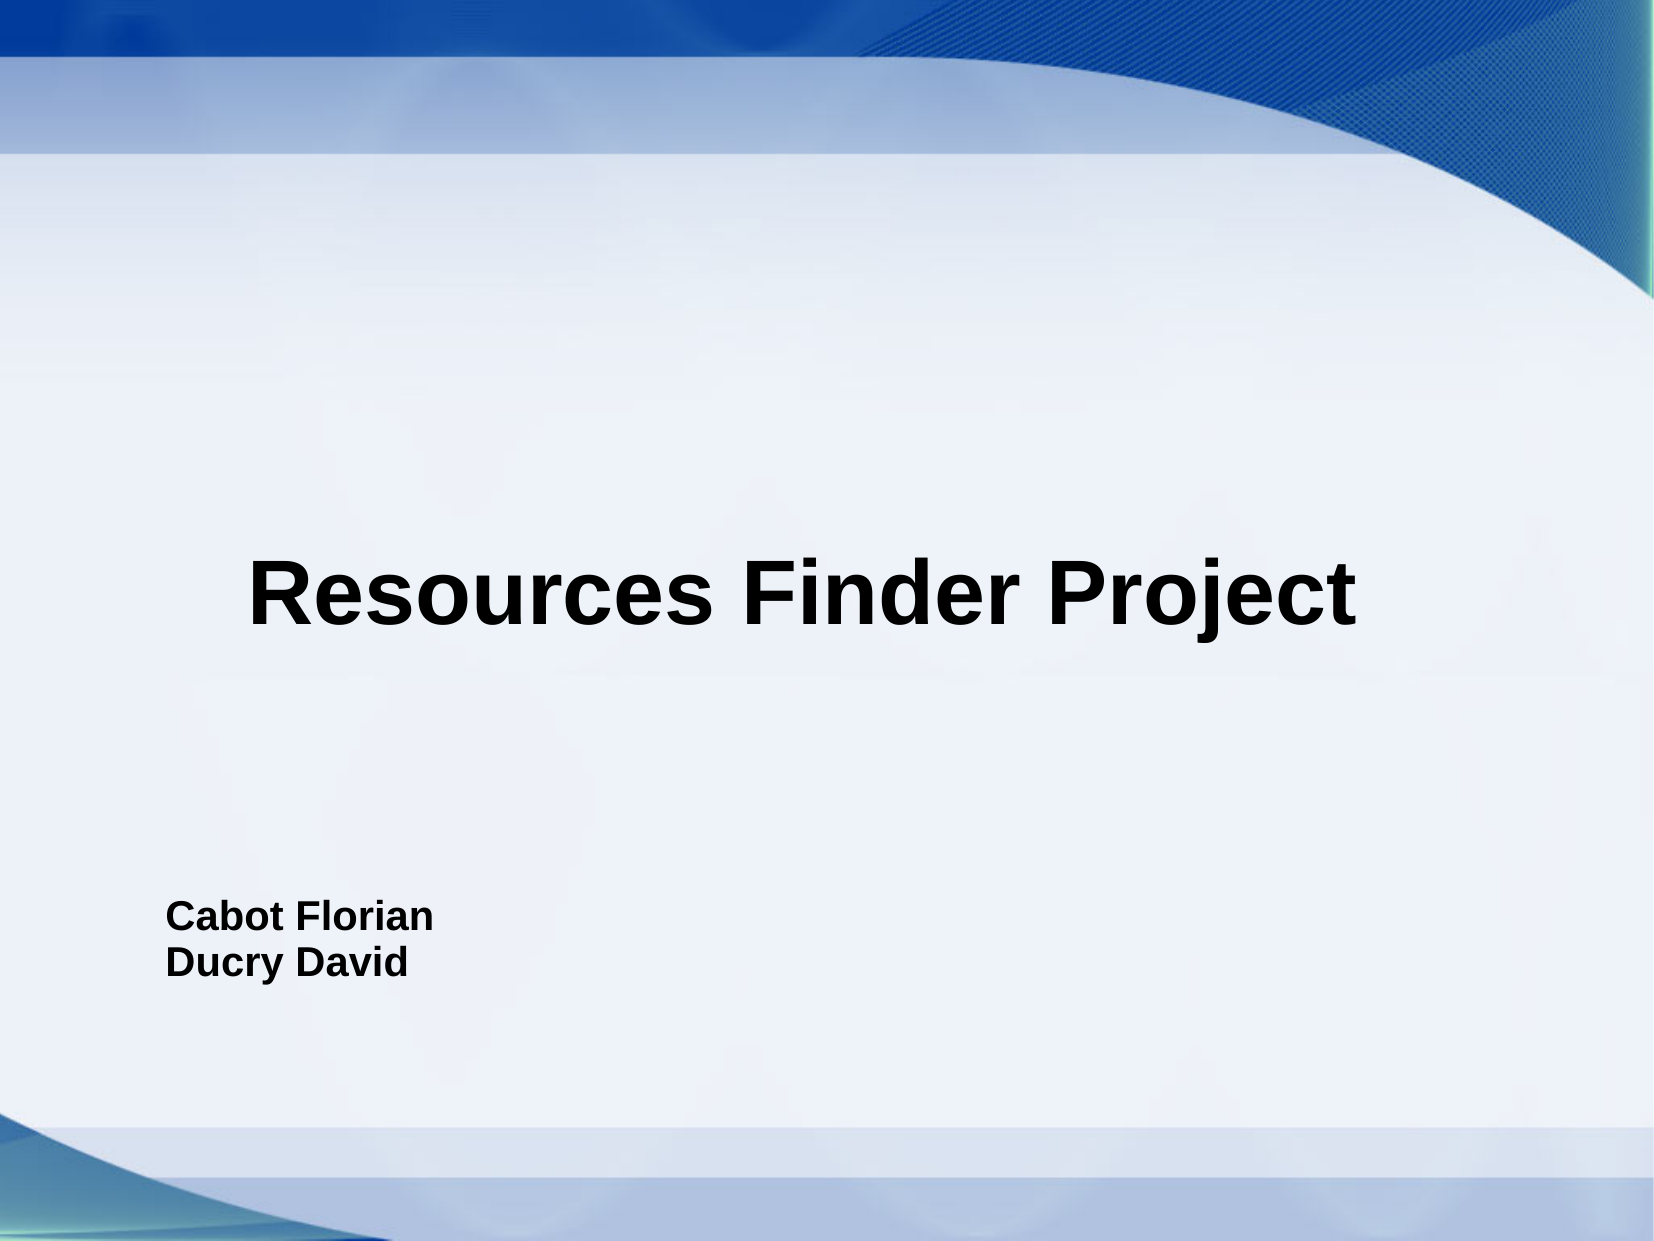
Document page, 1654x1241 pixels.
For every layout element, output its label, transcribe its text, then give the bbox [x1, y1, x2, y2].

picture [0, 0, 1654, 1241]
title Cabot Florian Ducry David [165, 850, 520, 1028]
title Resources Finder Project [59, 489, 1548, 697]
